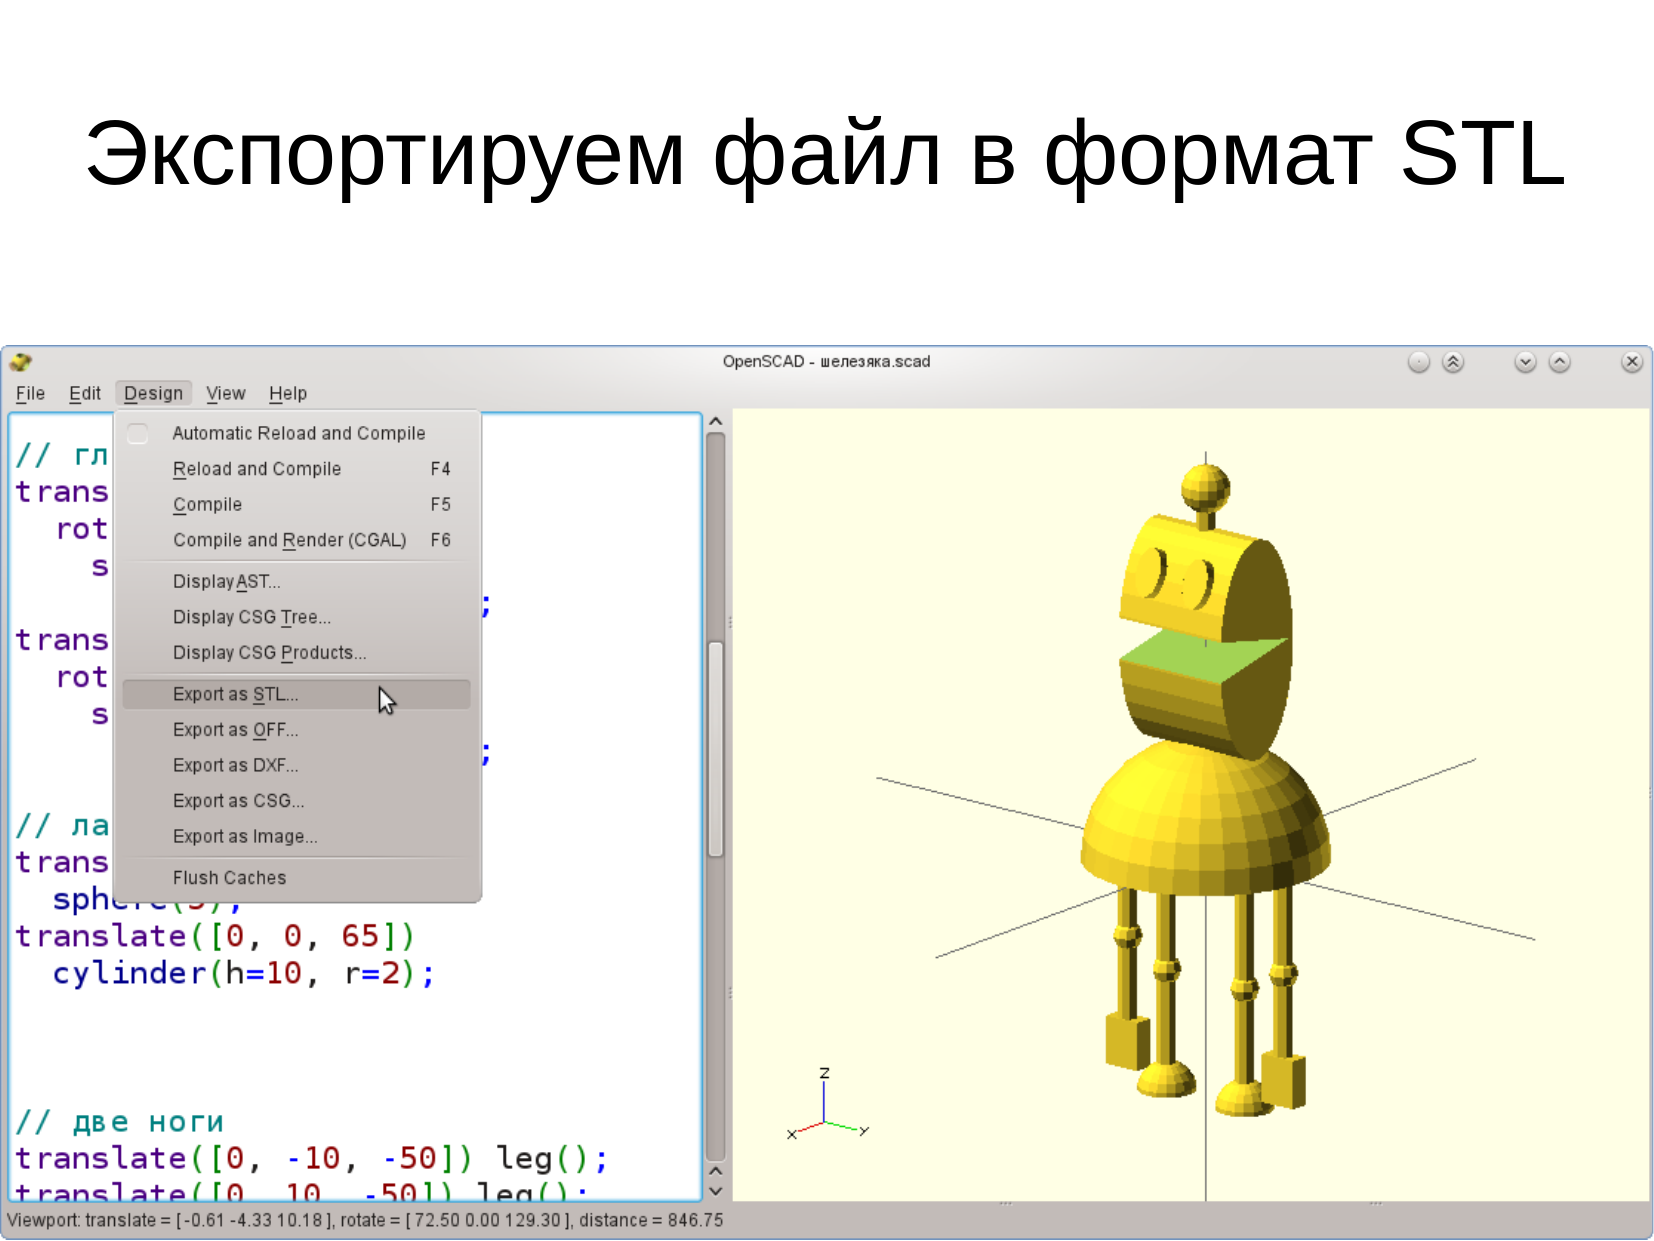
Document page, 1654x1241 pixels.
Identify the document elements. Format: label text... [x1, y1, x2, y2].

title Экспортируем файл в формат STL [82, 49, 1571, 257]
picture [0, 345, 1654, 1240]
